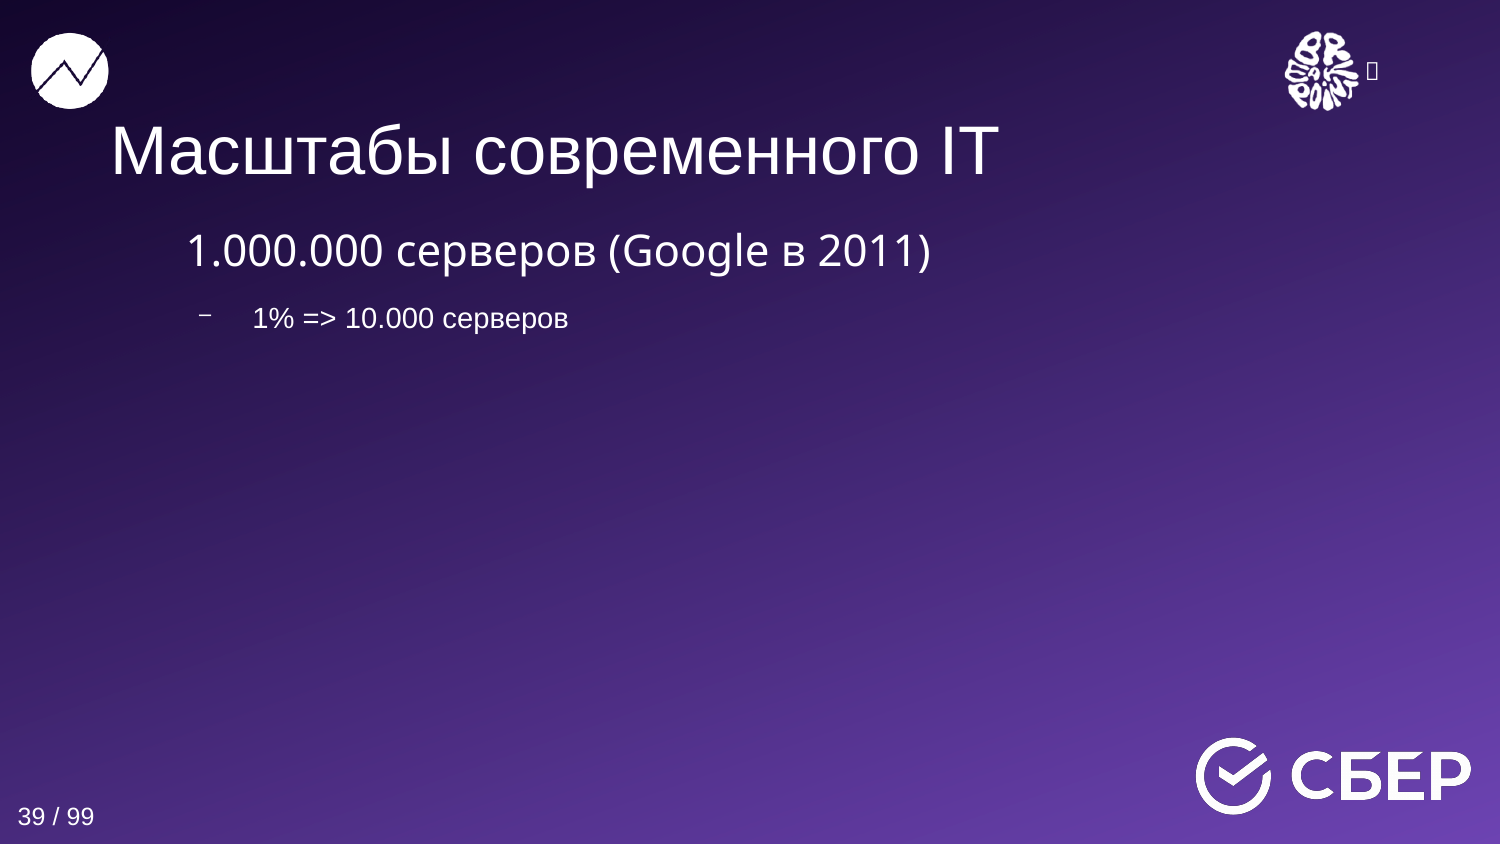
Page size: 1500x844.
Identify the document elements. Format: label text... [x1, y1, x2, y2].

text_box <number> / 99 [2, 795, 632, 839]
text_box 🐙 [1364, 36, 1489, 107]
title Масштабы современного IT [103, 100, 1397, 205]
list 1.000.000 серверов (Google в 2011) 1% => 10.000 серверов [103, 224, 1397, 760]
picture [0, 0, 1500, 844]
